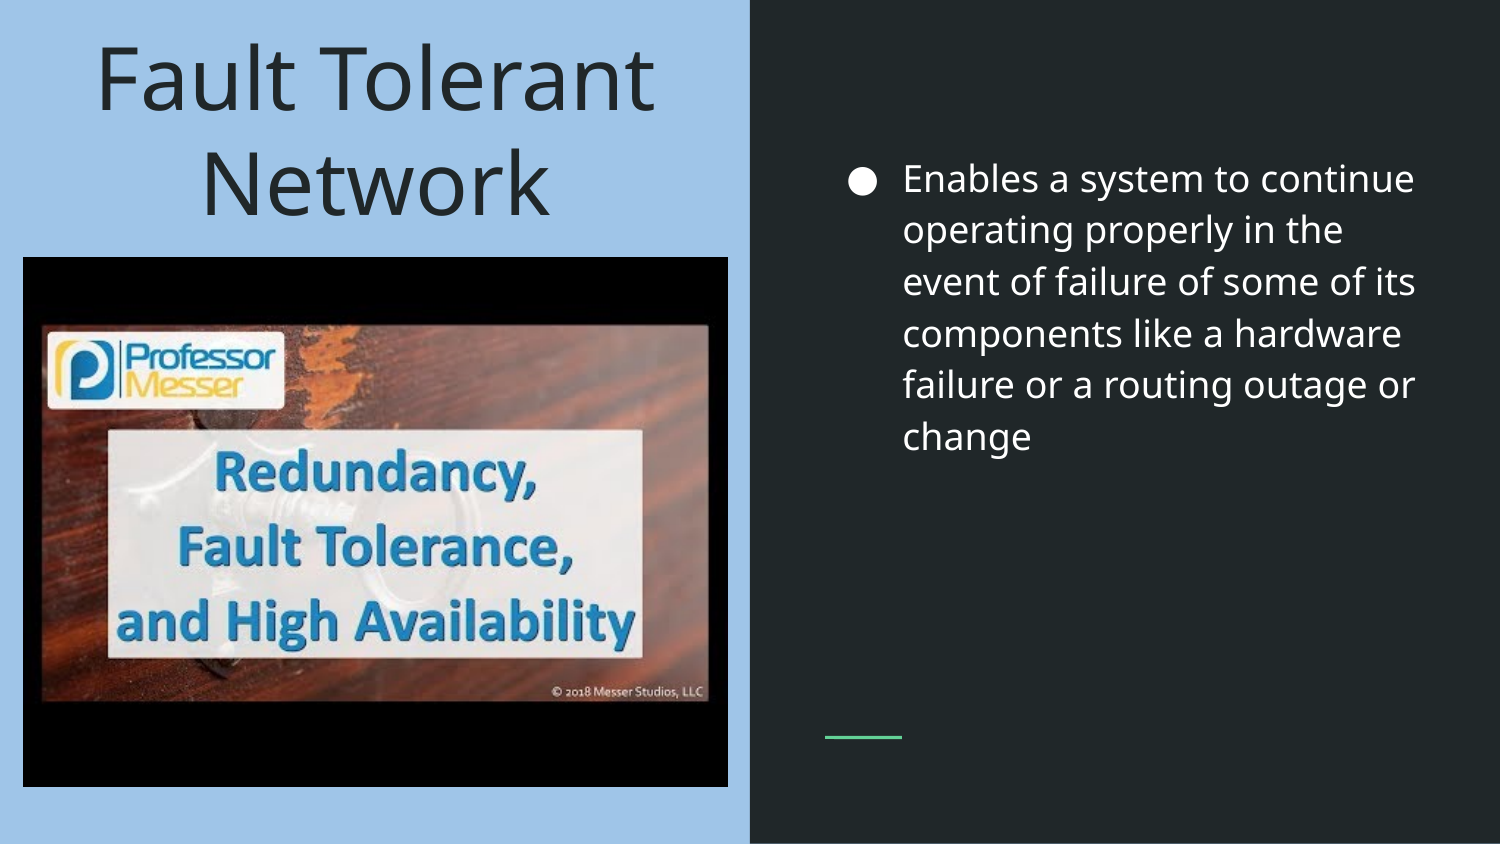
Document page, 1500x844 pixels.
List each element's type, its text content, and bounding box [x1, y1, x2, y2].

picture [23, 257, 728, 787]
title Fault Tolerant Network [43, 0, 708, 248]
list Enables a system to continue operating properly in the event of failure of some of its components like a hardware failure or a routing outage or change [812, 0, 1442, 607]
